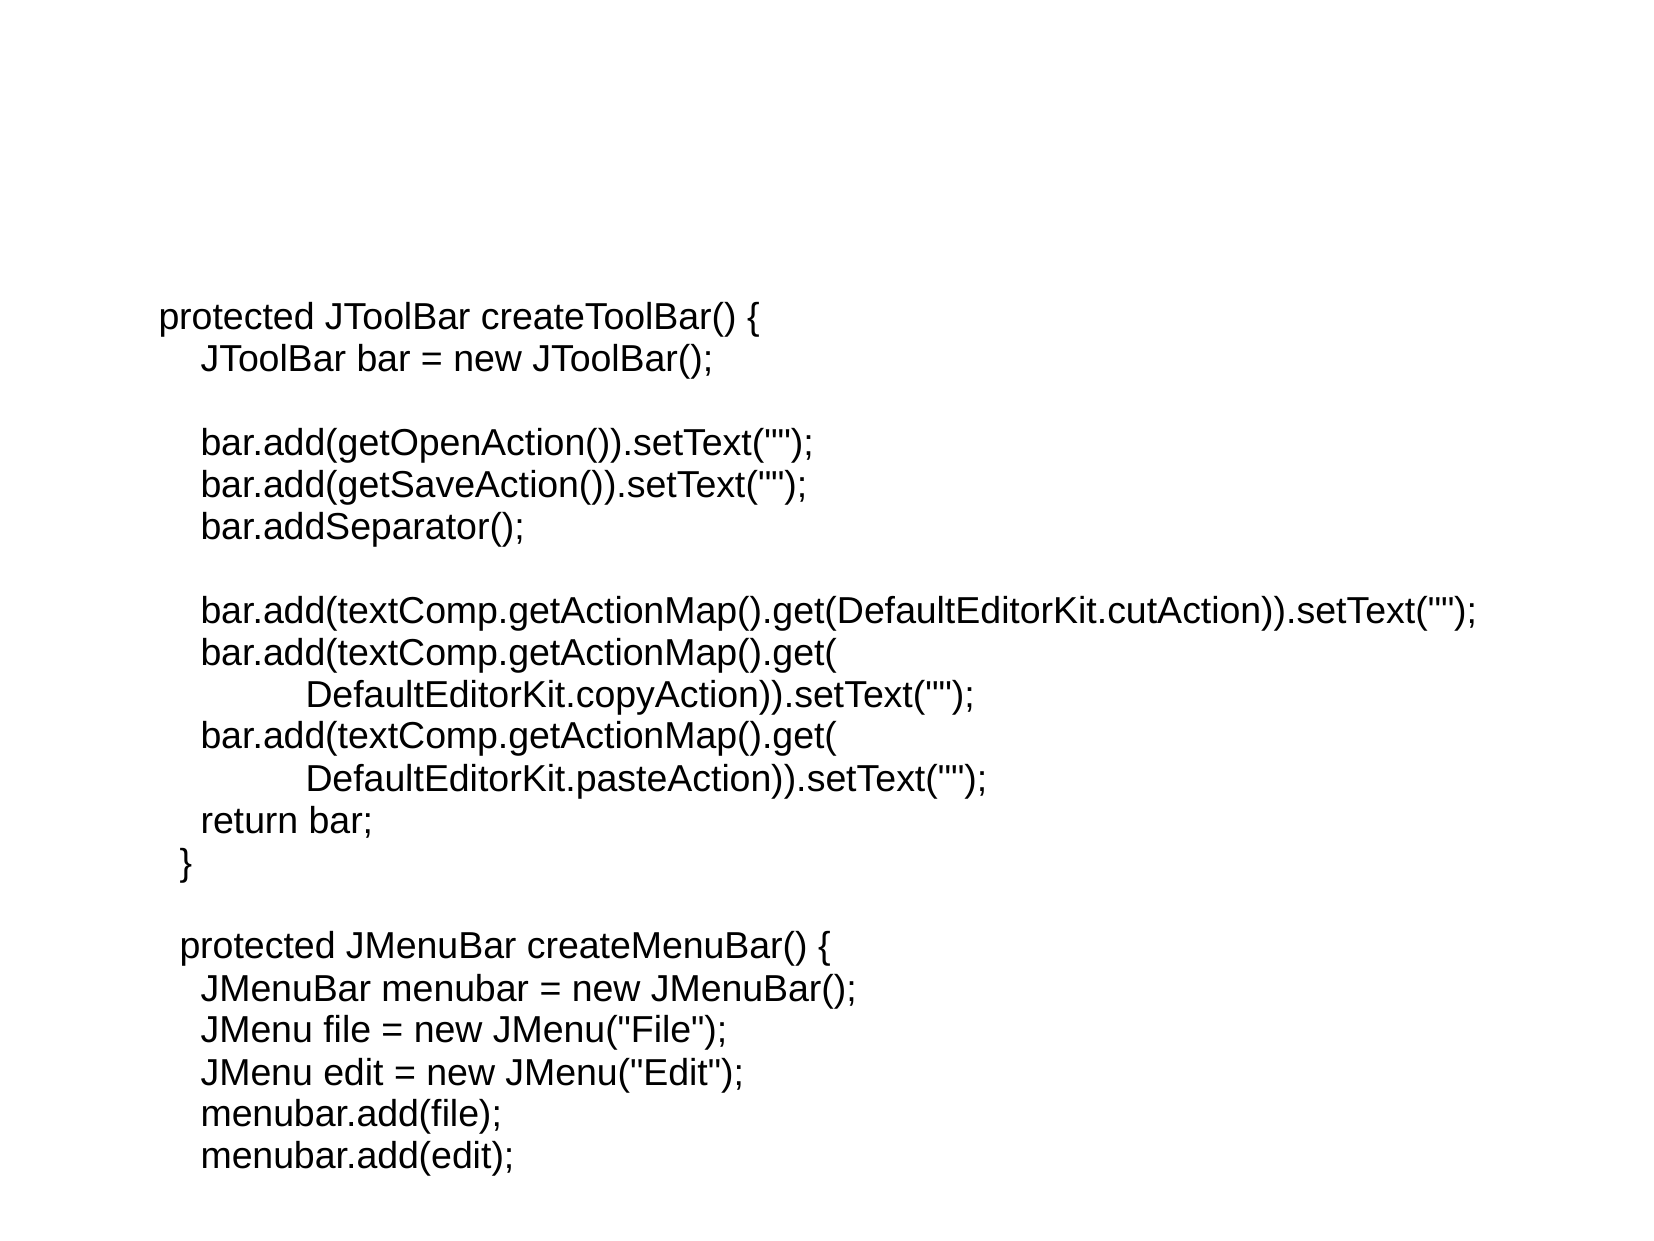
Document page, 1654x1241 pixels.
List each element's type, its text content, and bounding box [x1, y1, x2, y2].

text_box protected JToolBar createToolBar() { JToolBar bar = new JToolBar(); bar.add(getOpenAction()).setText(""); bar.add(getSaveAction()).setText(""); bar.addSeparator(); bar.add(textComp.getActionMap().get(DefaultEditorKit.cutAction)).setText(""); bar.add(textComp.getActionMap().get( DefaultEditorKit.copyAction)).setText(""); bar.add(textComp.getActionMap().get( DefaultEditorKit.pasteAction)).setText(""); return bar; } protected JMenuBar createMenuBar() { JMenuBar menubar = new JMenuBar(); JMenu file = new JMenu("File"); JMenu edit = new JMenu("Edit"); menubar.add(file); menubar.add(edit); [143, 287, 1497, 1224]
